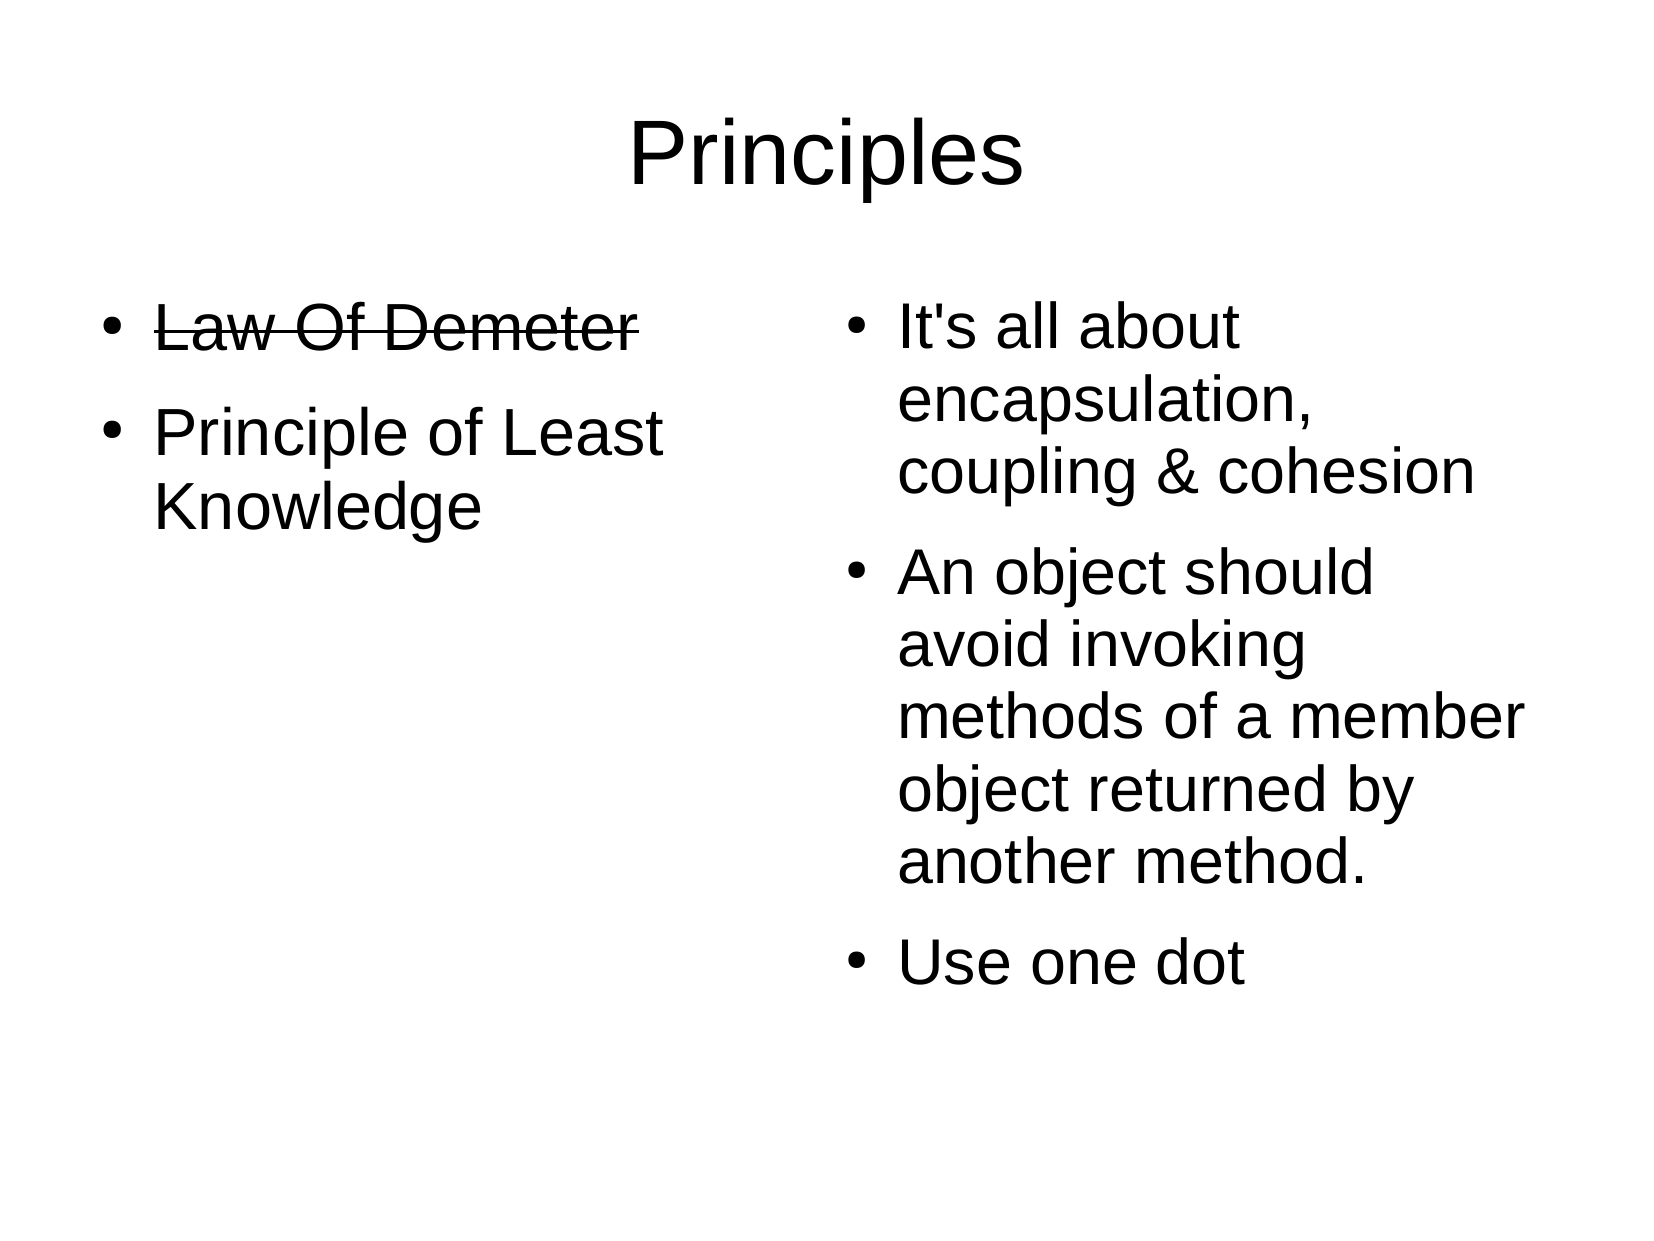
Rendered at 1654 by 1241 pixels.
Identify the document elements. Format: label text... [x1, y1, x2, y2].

title Principles [82, 49, 1571, 257]
list It's all about encapsulation, coupling & cohesion An object should avoid invoking methods of a member object returned by another method. Use one dot [828, 290, 1539, 1010]
list Law Of Demeter Principle of Least Knowledge [82, 290, 793, 1010]
